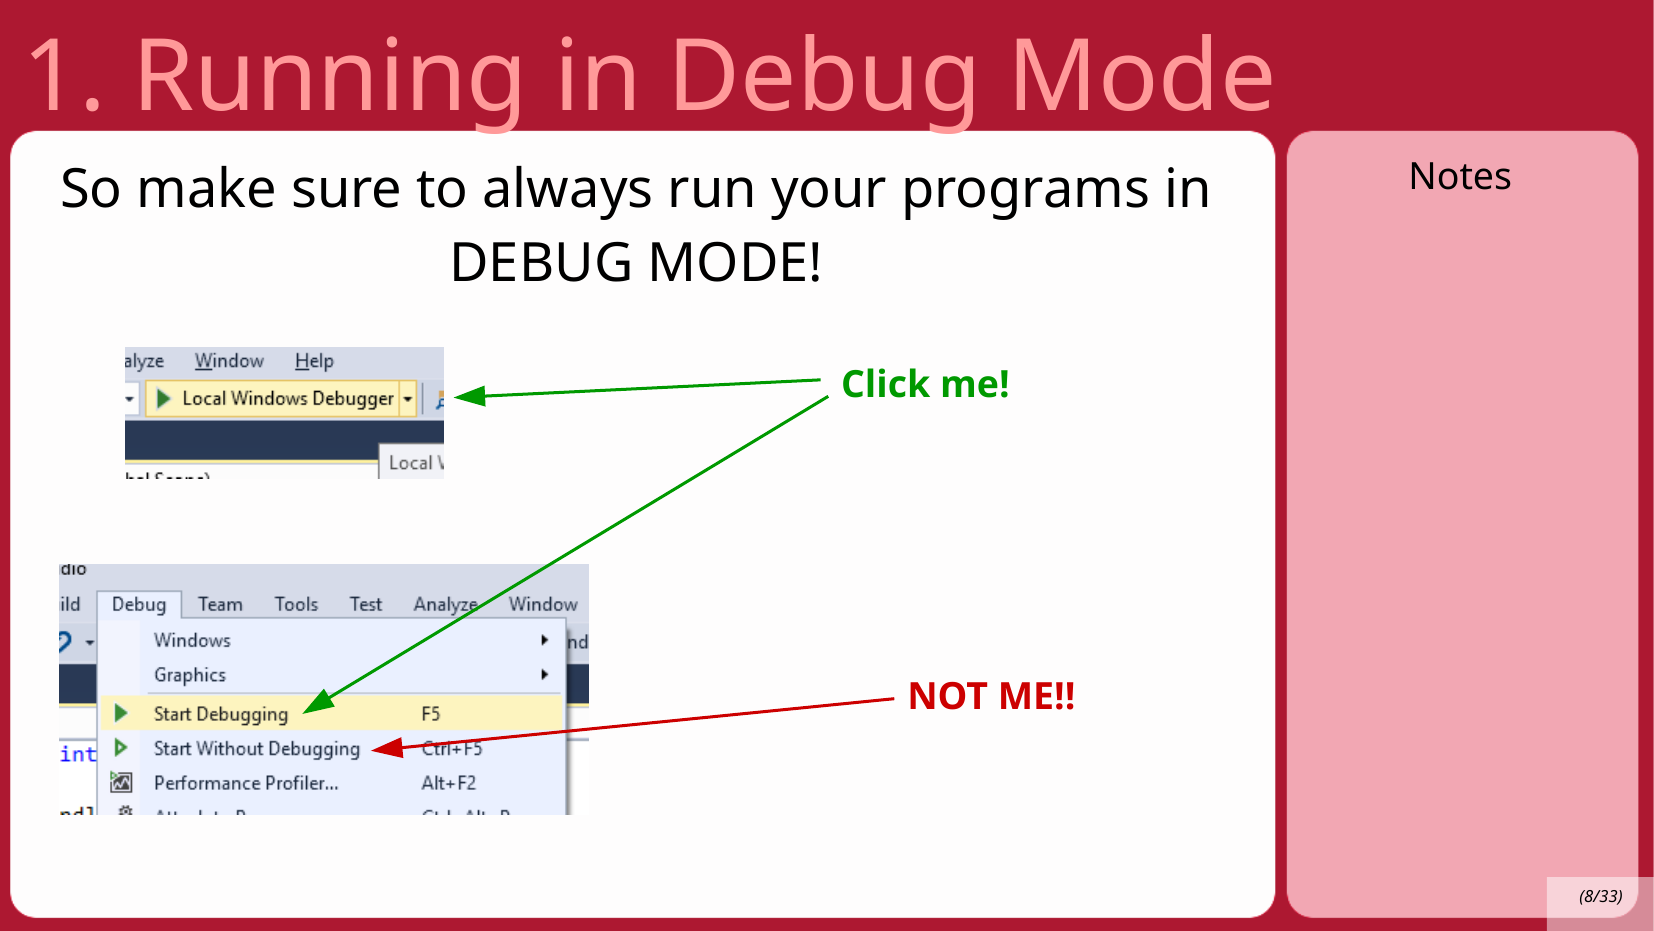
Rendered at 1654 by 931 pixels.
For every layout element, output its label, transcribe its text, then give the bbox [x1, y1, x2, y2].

text_box NOT ME!! [811, 661, 1172, 719]
title 1. Running in Debug Mode [22, 7, 1511, 136]
text_box (<number>/33) [1546, 877, 1654, 931]
text_box Click me! [745, 350, 1106, 408]
text_box So make sure to always run your programs in DEBUG MODE! [486, 386, 745, 402]
text_box Notes [1290, 141, 1631, 199]
text_box So make sure to always run your programs in DEBUG MODE! [26, 149, 1247, 402]
picture [0, 0, 1654, 931]
